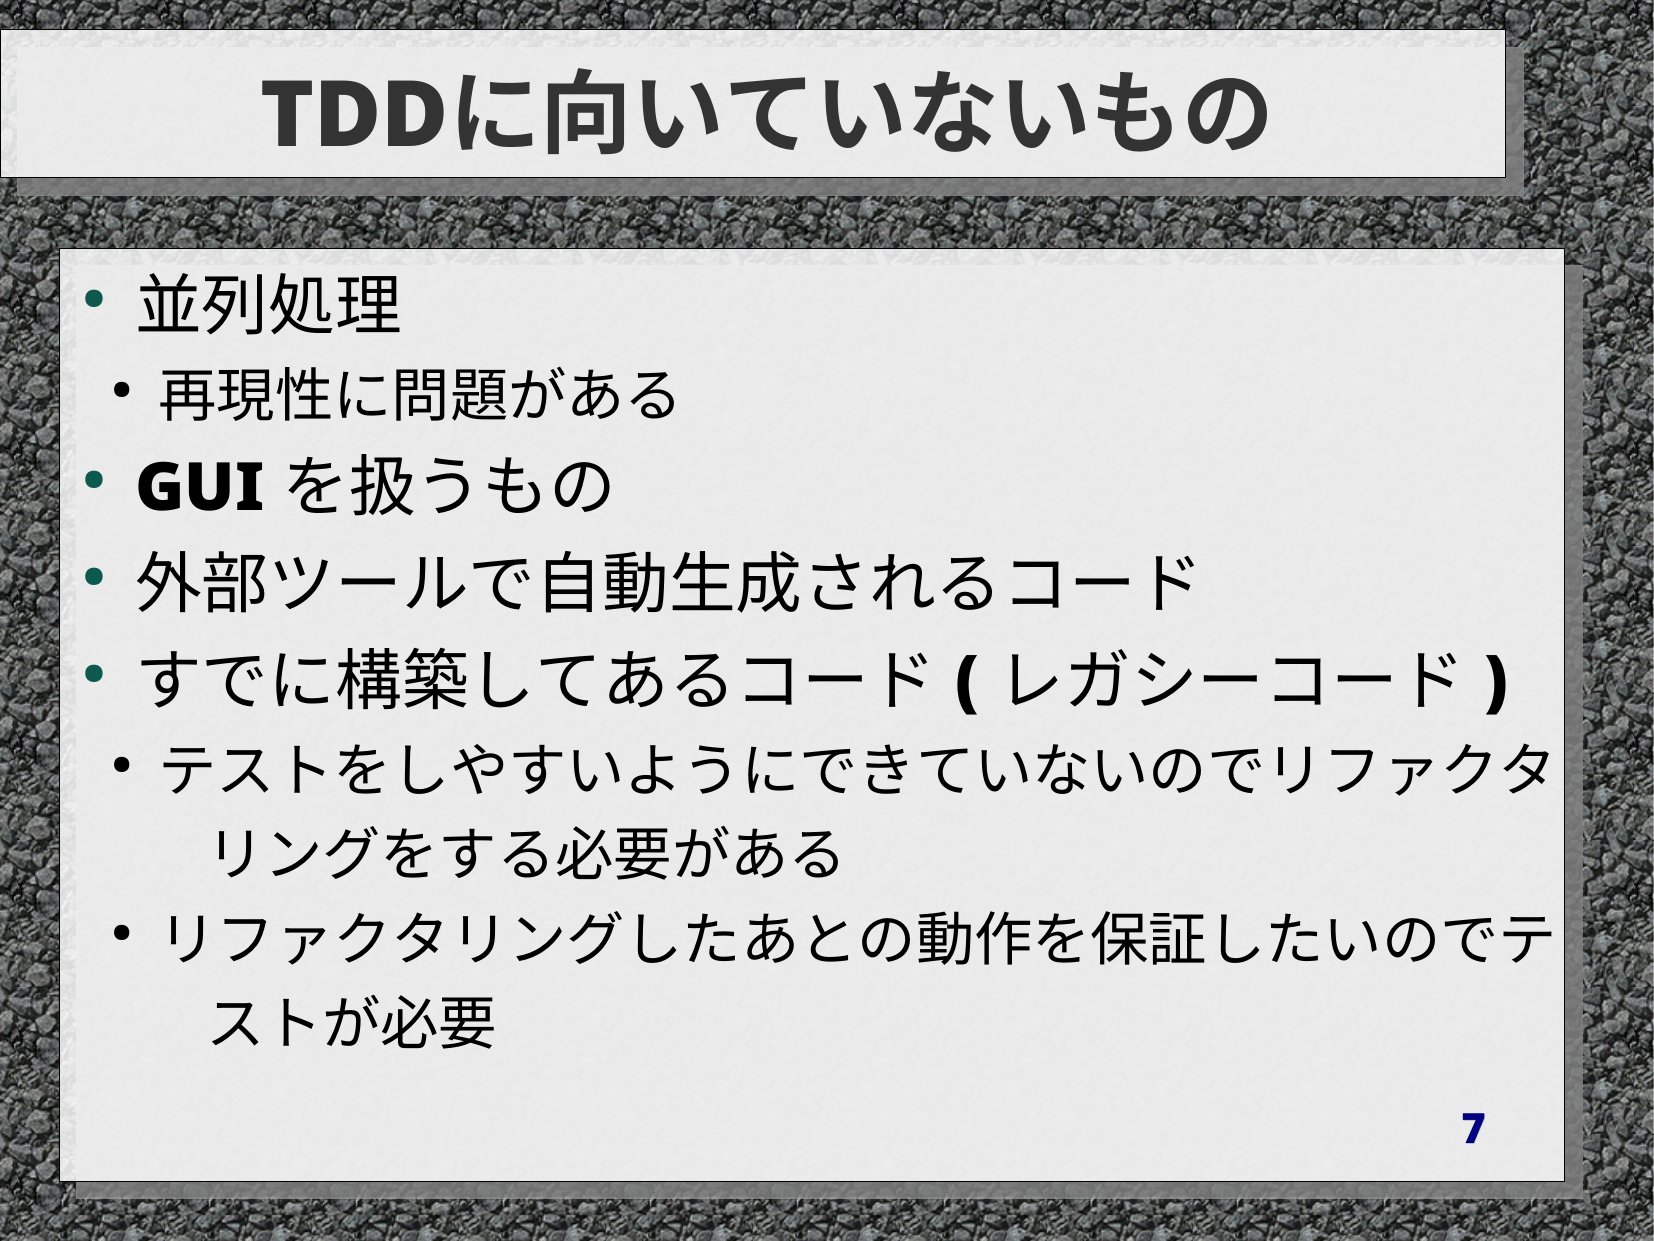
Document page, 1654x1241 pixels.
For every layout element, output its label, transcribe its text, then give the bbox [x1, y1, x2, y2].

title TDDに向いていないもの [29, 35, 1506, 177]
list 並列処理 再現性に問題がある GUIを扱うもの 外部ツールで自動生成されるコード すでに構築してあるコード(レガシーコード) テストをしやすいようにできていないのでリファクタリングをする必要がある リファクタリングしたあとの動作を保証したいのでテストが必要 [64, 252, 1565, 1137]
picture [0, 0, 1654, 1241]
